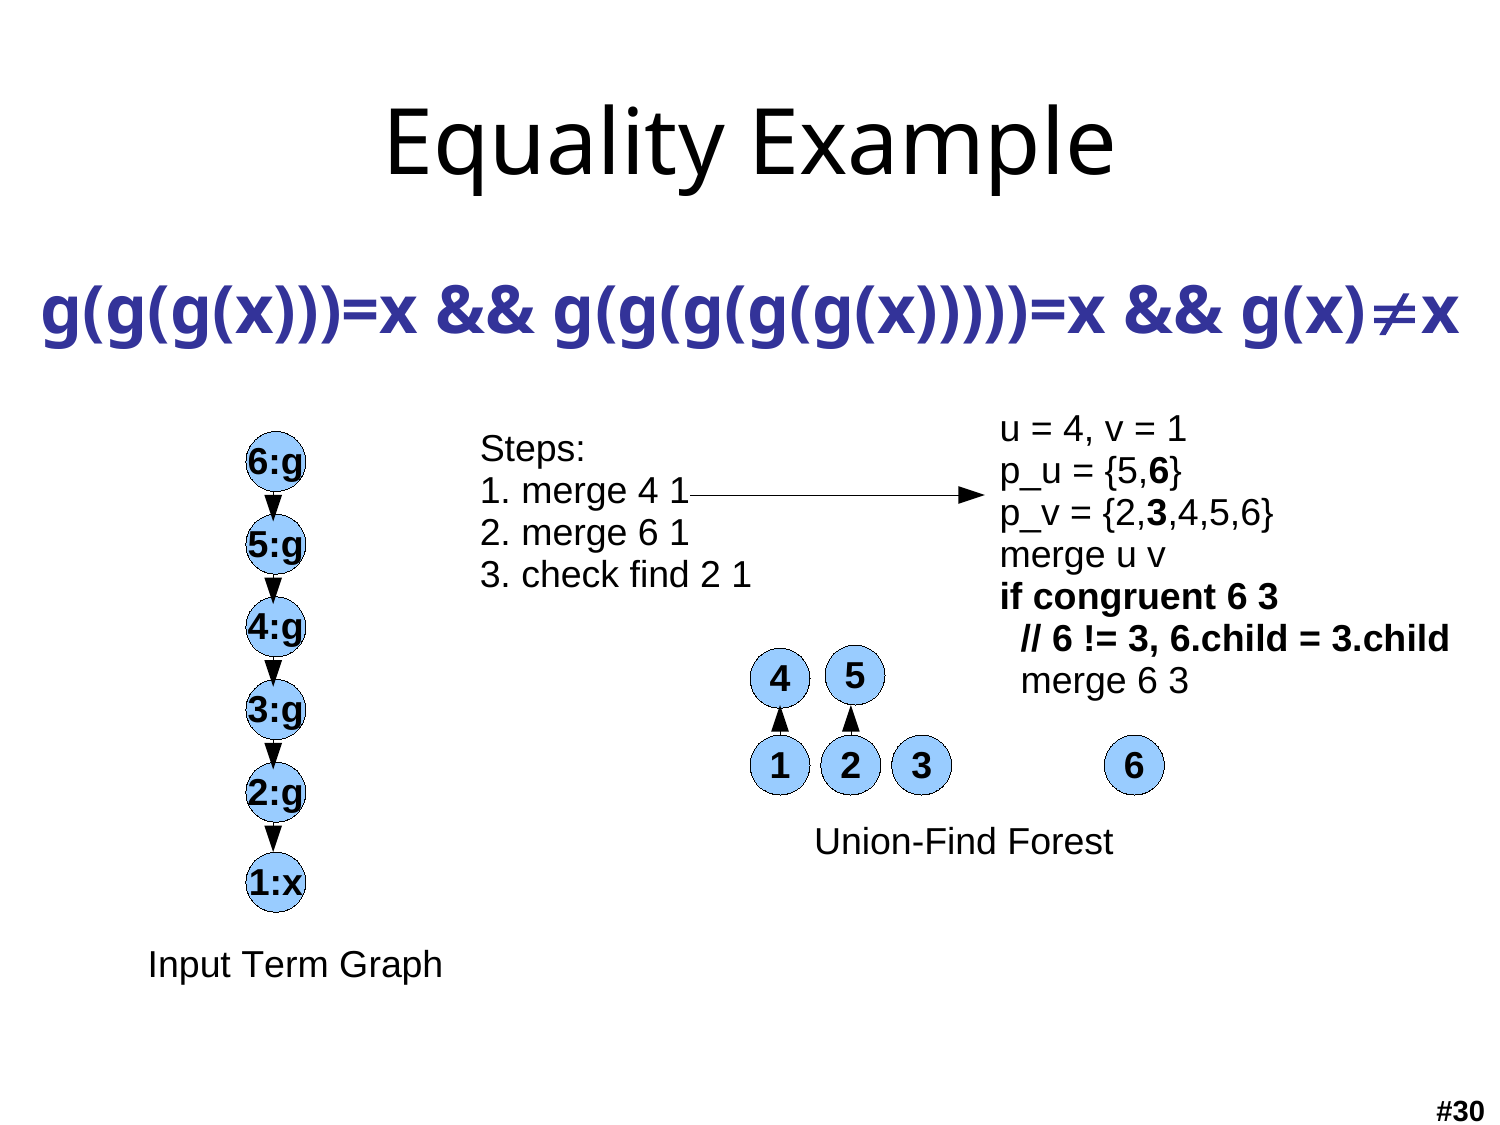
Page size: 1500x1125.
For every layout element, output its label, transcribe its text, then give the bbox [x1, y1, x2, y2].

text_box 3:g [245, 679, 306, 740]
text_box 4 [750, 648, 811, 709]
text_box 3 [891, 735, 952, 796]
text_box u = 4, v = 1 p_u = {5,6} p_v = {2,3,4,5,6} merge u v if congruent 6 3 // 6 != 3, 6.child = 3.child merge 6 3 [984, 400, 1466, 714]
text_box 5 [825, 645, 886, 706]
text_box Union-Find Forest [799, 813, 1129, 871]
text_box 1:x [245, 852, 306, 913]
list g(g(g(x)))=x && g(g(g(g(g(x)))))=x && g(x)x [24, 262, 1476, 1101]
text_box 1 [750, 735, 811, 796]
text_box 2 [820, 735, 881, 796]
text_box Input Term Graph [132, 935, 459, 993]
text_box 5:g [245, 514, 306, 575]
text_box 4:g [245, 596, 306, 657]
text_box 6:g [245, 431, 306, 492]
title Equality Example [24, 45, 1476, 233]
text_box 2:g [245, 762, 306, 823]
text_box 6 [1104, 735, 1165, 796]
text_box Steps: 1. merge 4 1 2. merge 6 1 3. check find 2 1 [465, 420, 795, 604]
